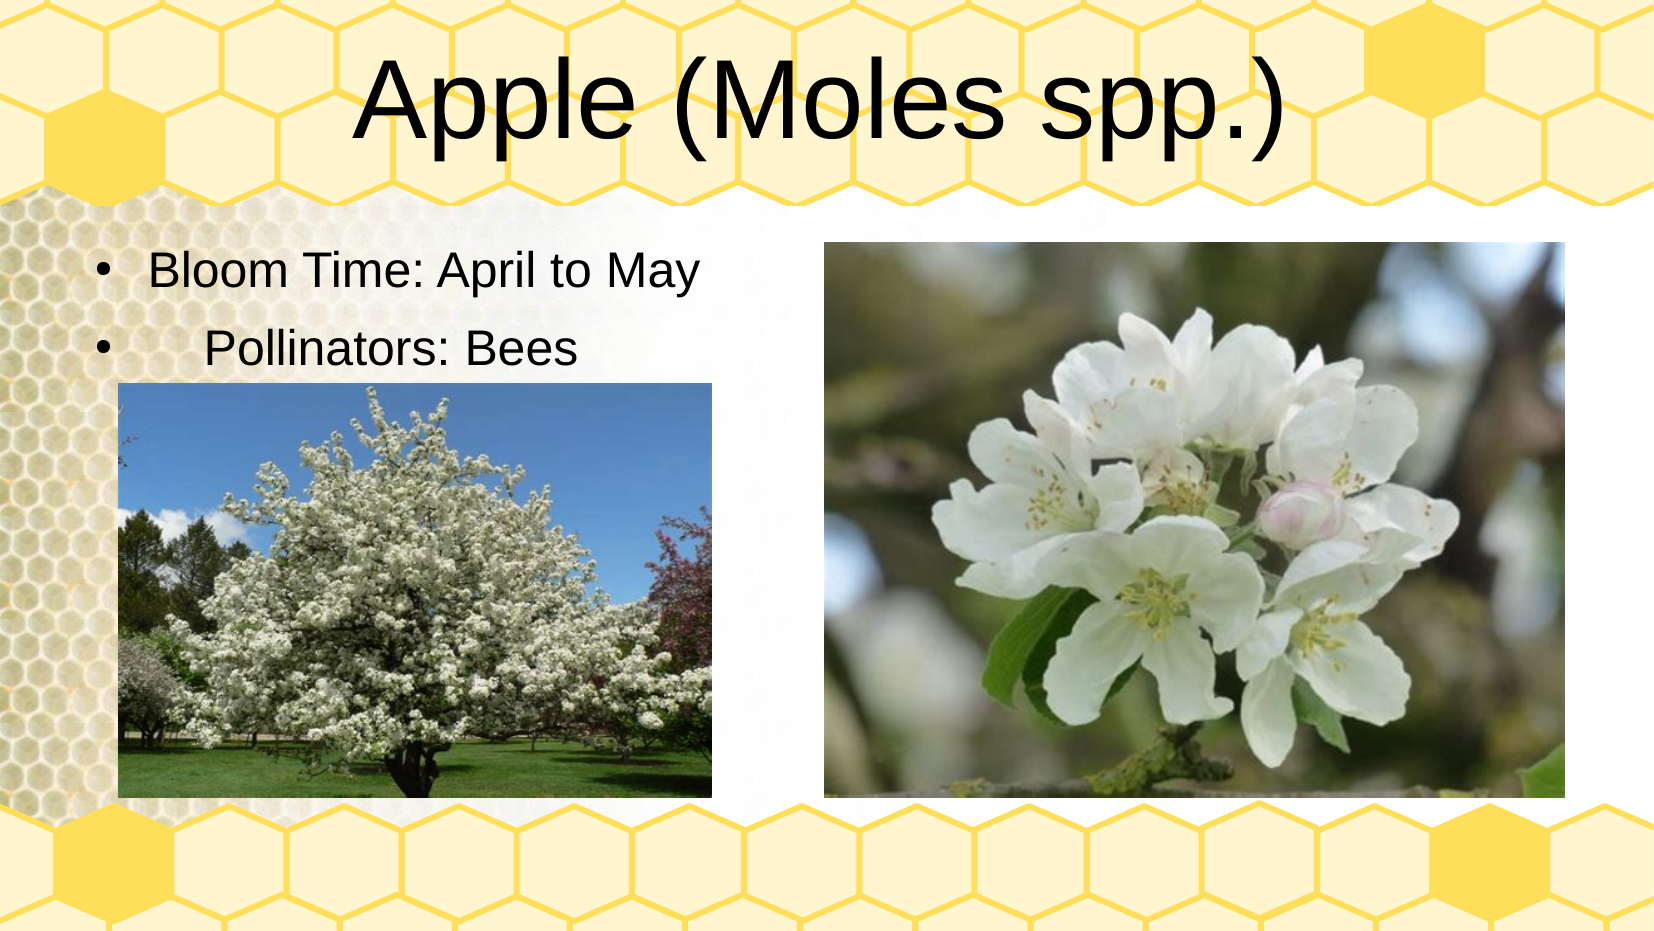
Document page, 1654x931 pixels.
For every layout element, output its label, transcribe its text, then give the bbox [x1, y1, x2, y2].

list Bloom Time: April to May Pollinators: Bees [76, 242, 824, 384]
picture [0, 186, 1654, 827]
title Apple (Moles spp.) [76, 0, 1565, 200]
